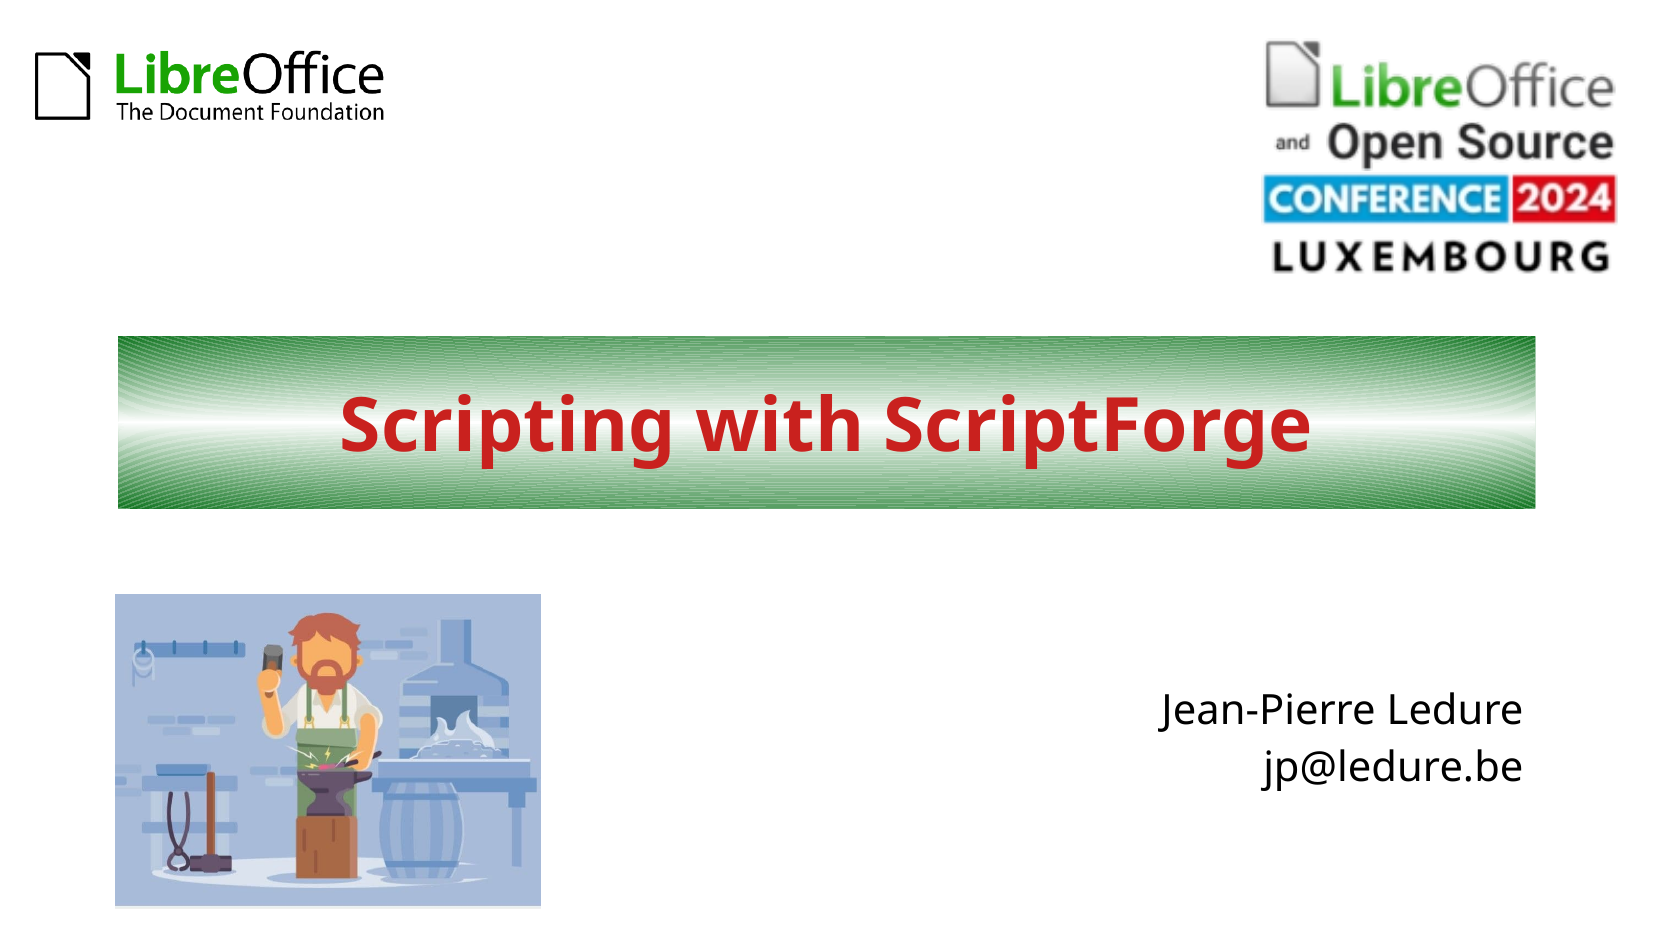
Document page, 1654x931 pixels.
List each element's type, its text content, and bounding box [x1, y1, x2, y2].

picture [115, 594, 541, 909]
list Jean-Pierre Ledure jp@ledure.be [705, 679, 1524, 847]
picture [6, 20, 410, 150]
picture [1256, 33, 1626, 284]
title Scripting with ScriptForge [118, 336, 1536, 509]
